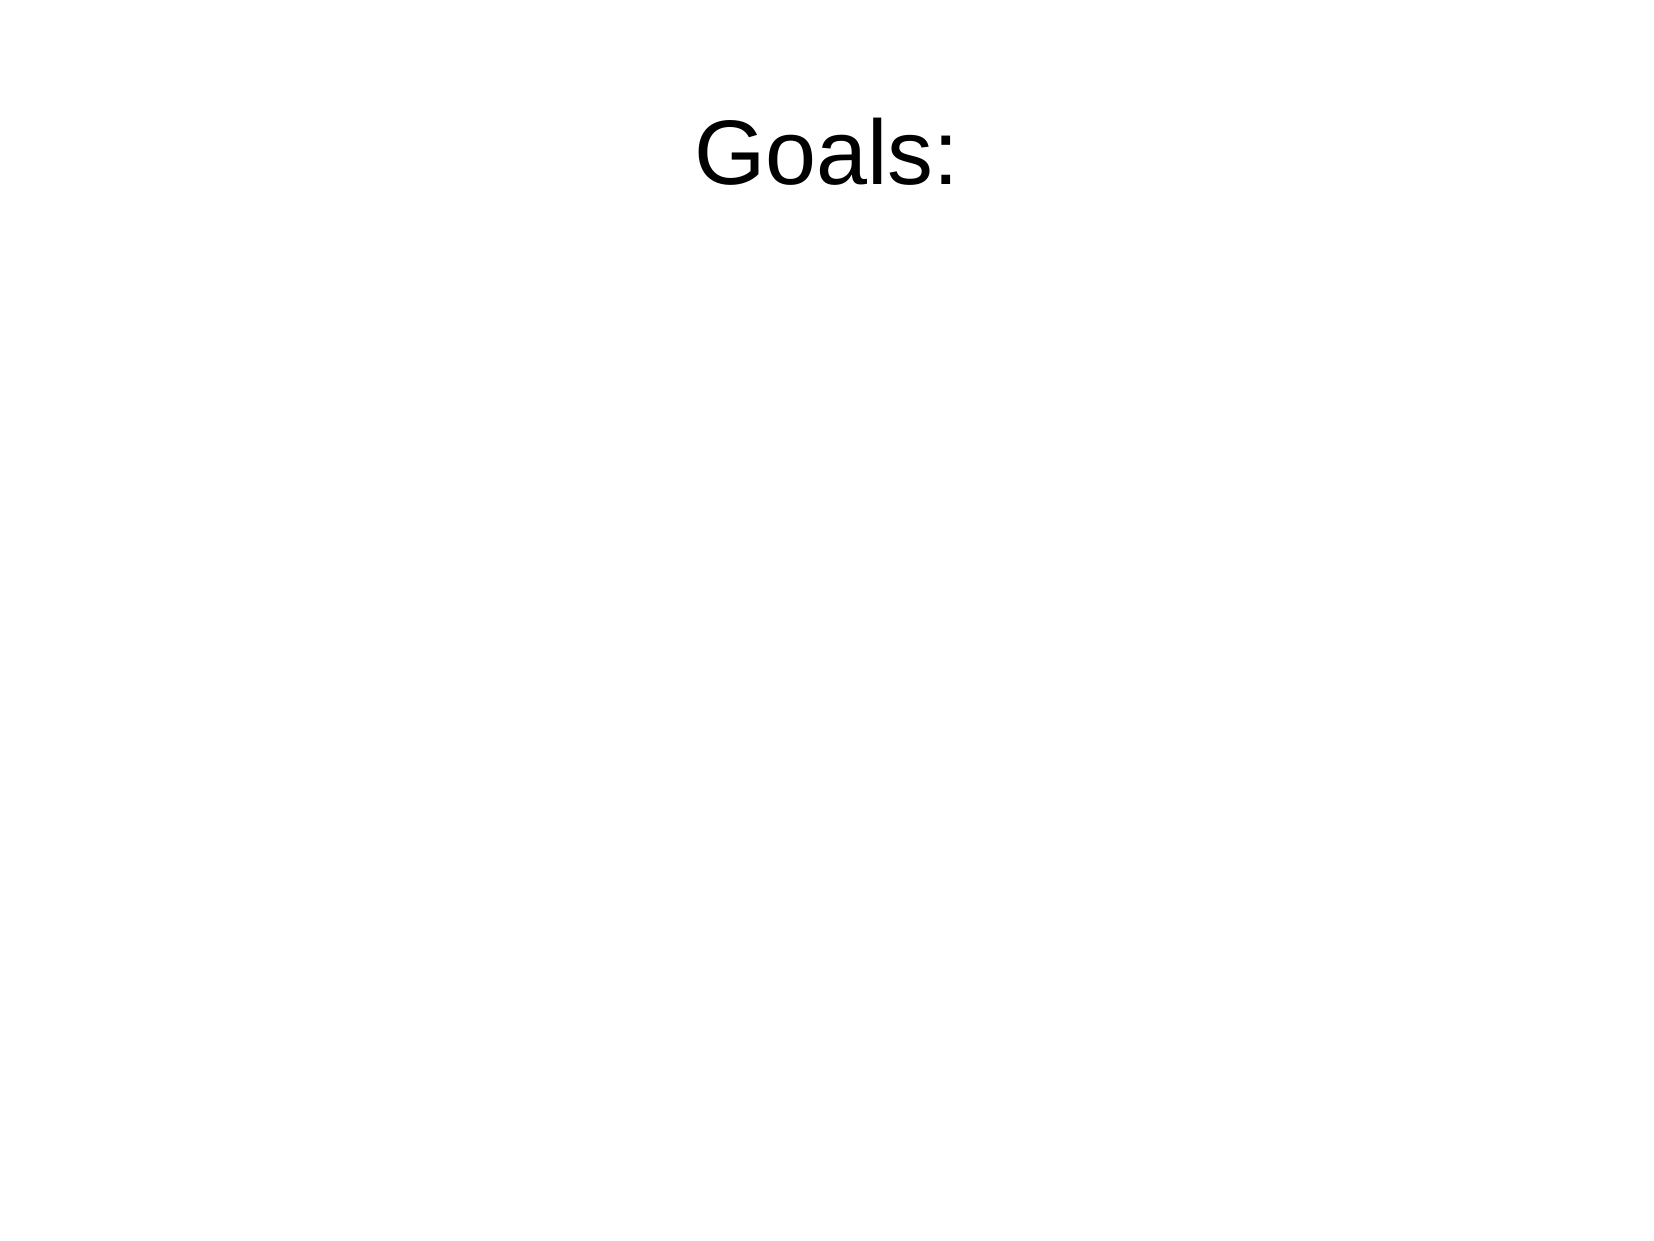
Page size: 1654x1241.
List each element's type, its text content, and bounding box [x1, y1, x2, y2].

title Goals: [82, 49, 1571, 257]
